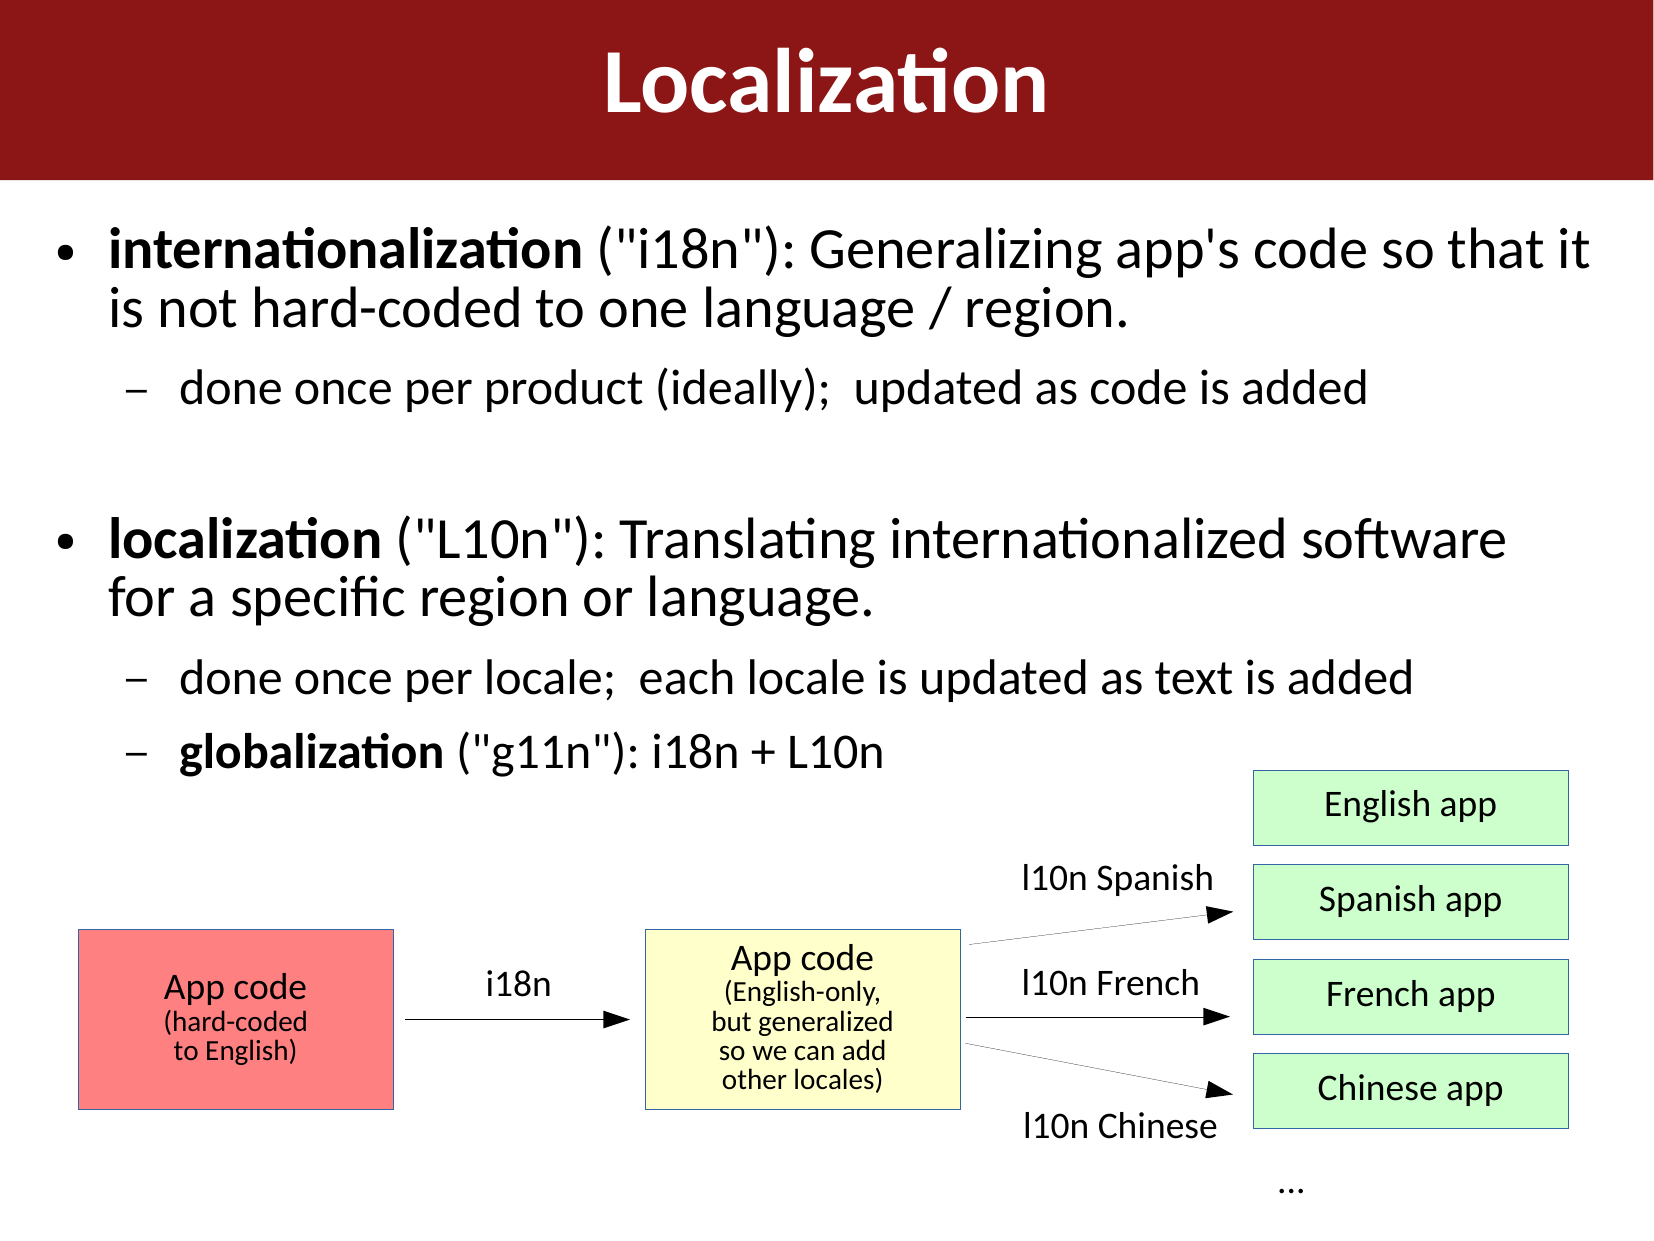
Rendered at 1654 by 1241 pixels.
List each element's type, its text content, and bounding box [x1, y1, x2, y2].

text_box l10n French [1006, 959, 1216, 1013]
text_box App code (English-only, but generalized so we can add other locales) [645, 929, 961, 1110]
text_box French app [1253, 959, 1569, 1035]
text_box App code (hard-coded to English) [78, 929, 394, 1110]
text_box English app [1253, 770, 1569, 846]
text_box Spanish app [1253, 864, 1569, 940]
text_box l10n Chinese [1008, 1102, 1234, 1156]
list internationalization ("i18n"): Generalizing app's code so that it is not hard-coded to one language / region. done once per product (ideally); updated as code is added localization ("L10n"): Translating internationalized software for a specific region or language. done once per locale; each locale is updated as text is added globalization ("g11n"): i18n + L10n [37, 225, 1636, 1186]
text_box ... [1262, 1157, 1321, 1211]
title Localization [0, 0, 1654, 181]
text_box l10n Spanish [1006, 854, 1230, 908]
text_box Chinese app [1253, 1053, 1569, 1129]
text_box i18n [470, 961, 567, 1014]
